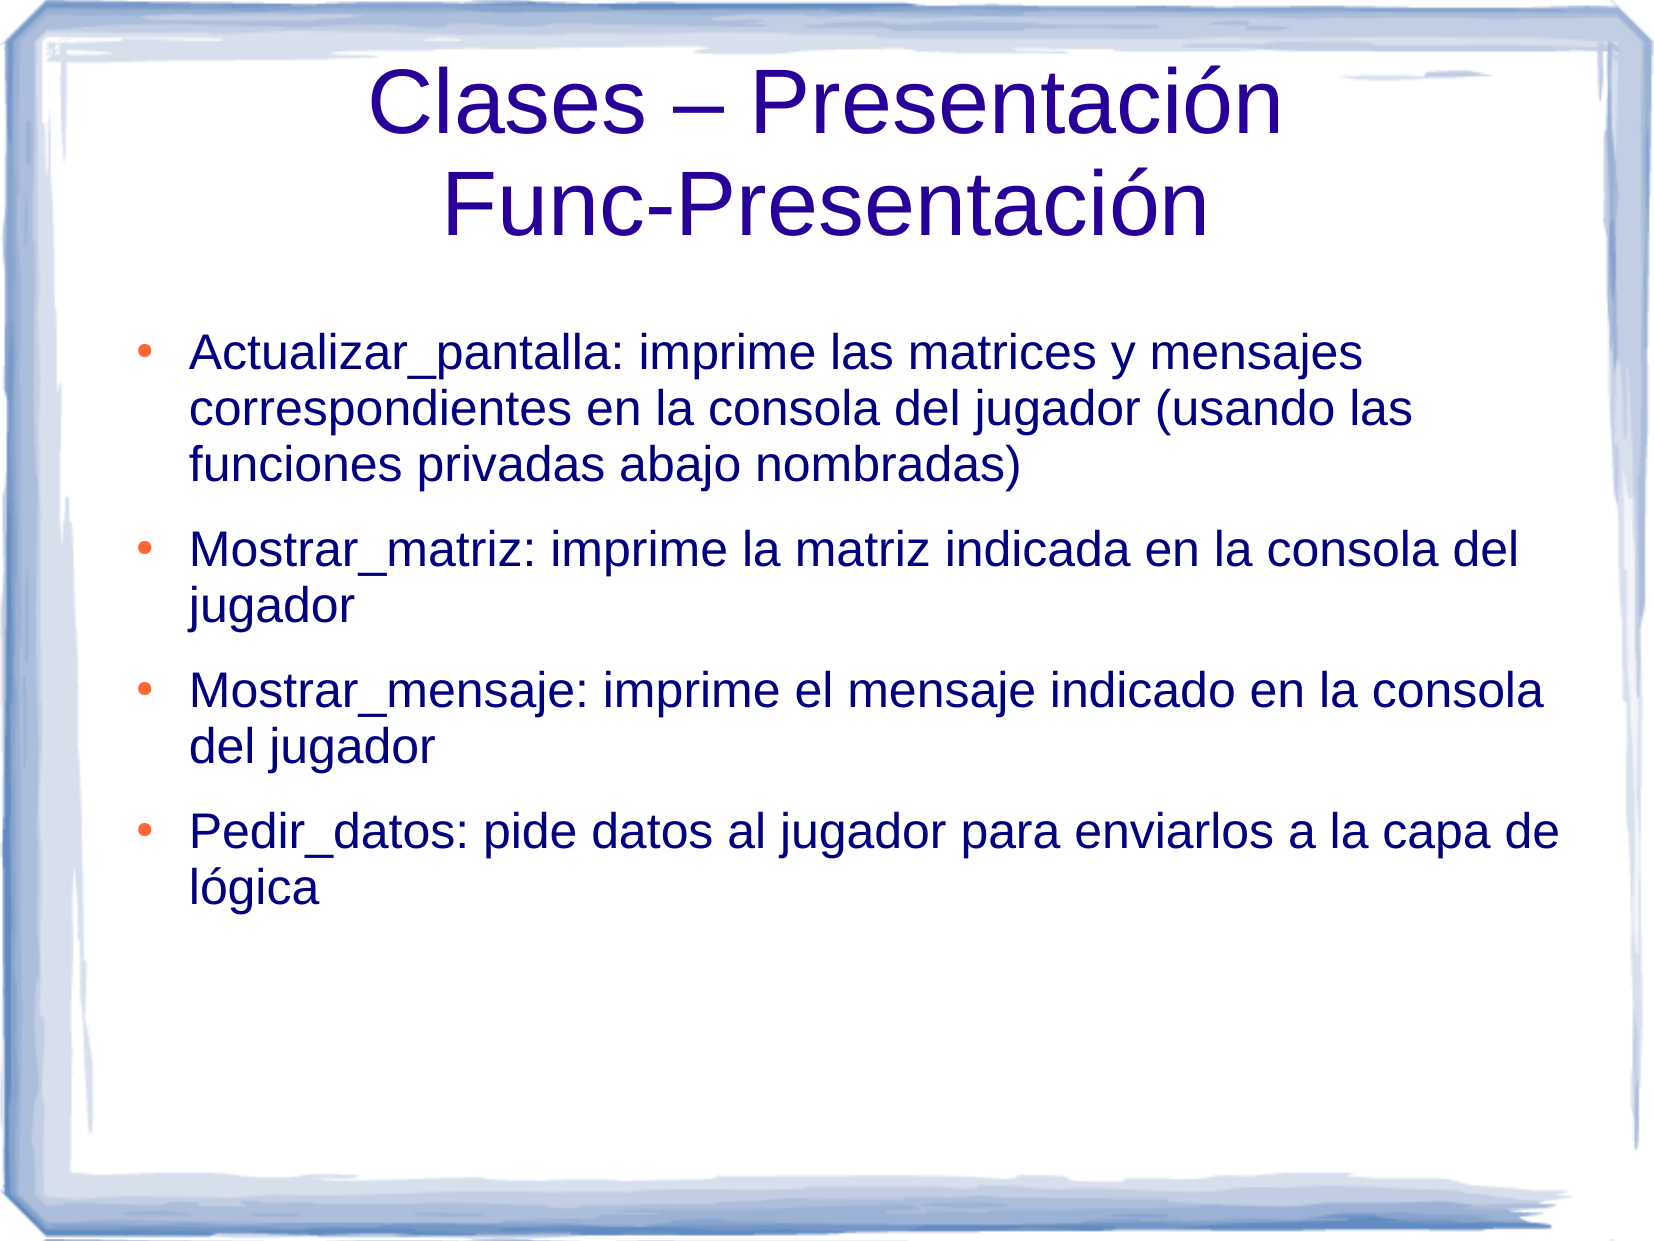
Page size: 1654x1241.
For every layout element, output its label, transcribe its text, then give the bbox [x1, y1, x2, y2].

picture [0, 0, 1654, 1241]
title Clases – Presentación Func-Presentación [82, 49, 1571, 257]
list Actualizar_pantalla: imprime las matrices y mensajes correspondientes en la consola del jugador (usando las funciones privadas abajo nombradas) Mostrar_matriz: imprime la matriz indicada en la consola del jugador Mostrar_mensaje: imprime el mensaje indicado en la consola del jugador Pedir_datos: pide datos al jugador para enviarlos a la capa de lógica [118, 324, 1571, 1144]
